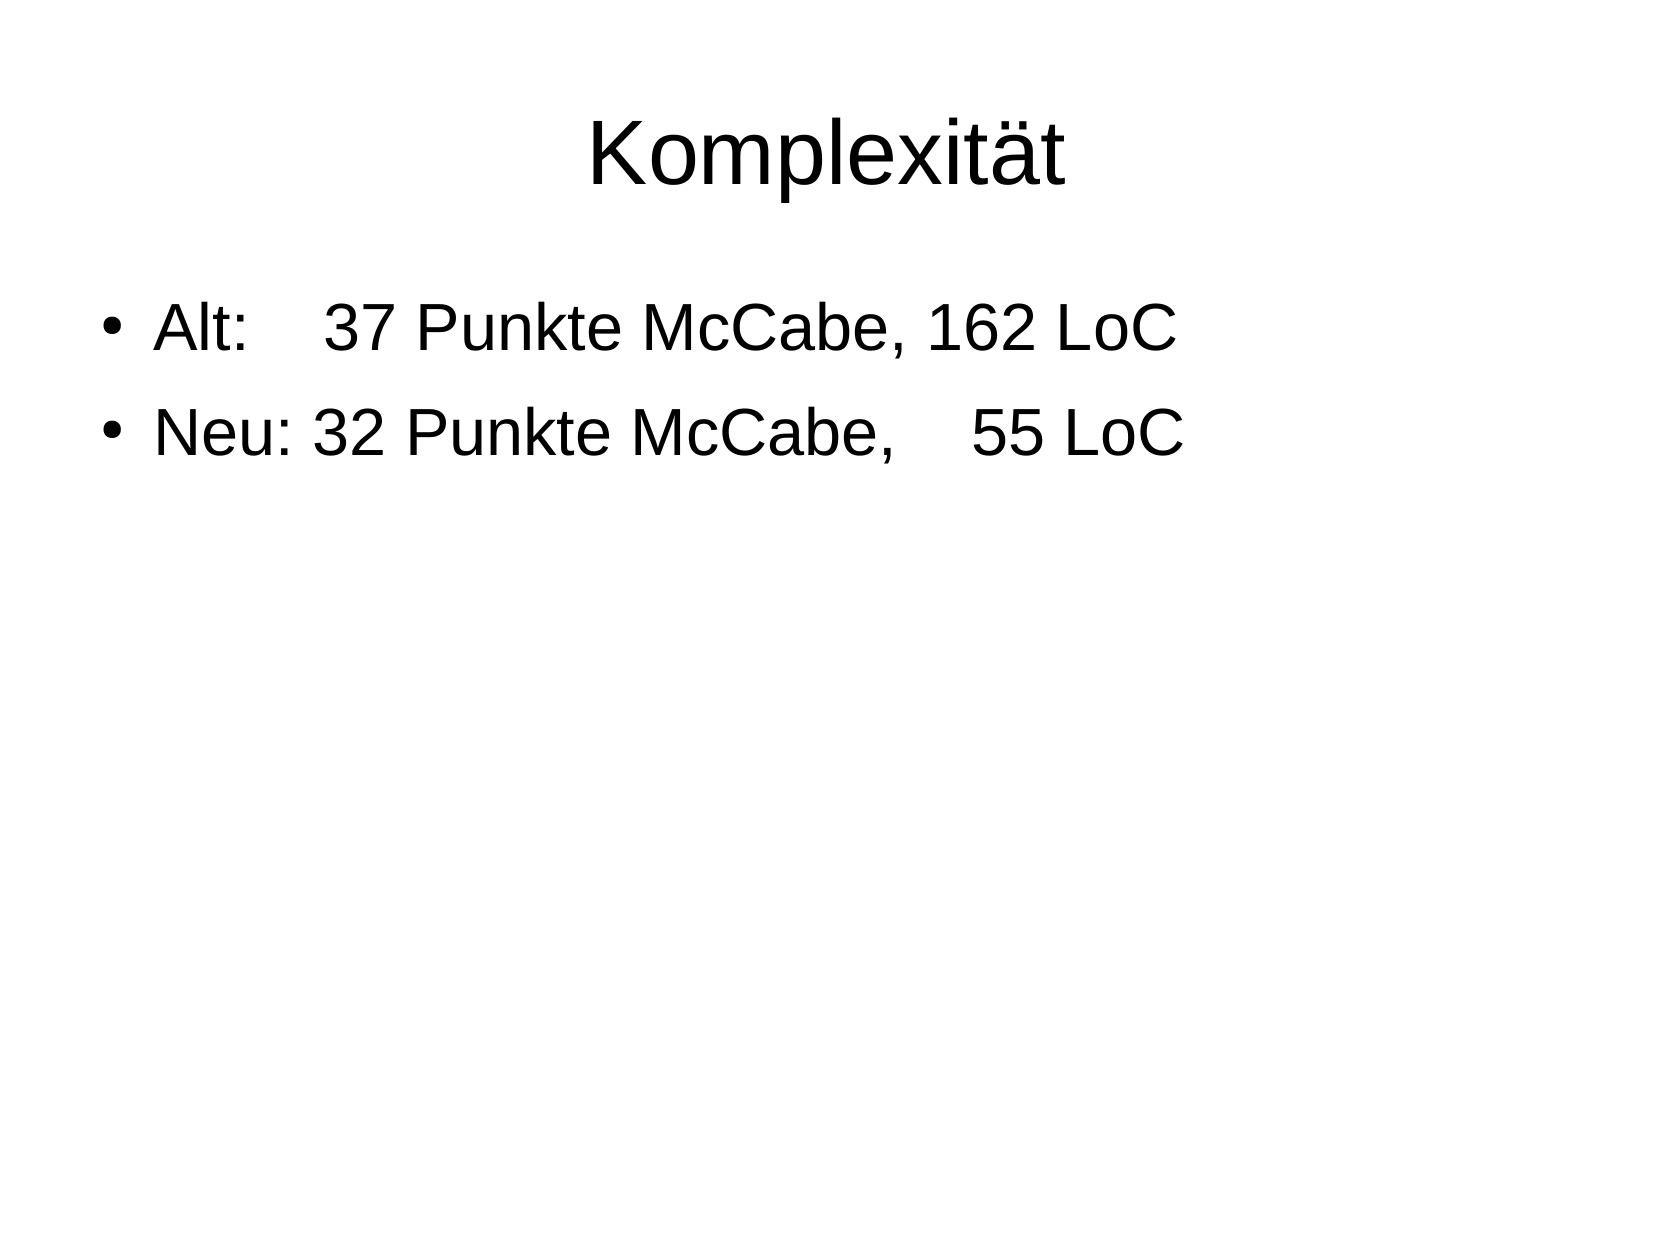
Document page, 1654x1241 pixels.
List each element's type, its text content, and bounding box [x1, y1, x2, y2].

list Alt: 37 Punkte McCabe, 162 LoC Neu: 32 Punkte McCabe, 55 LoC [82, 290, 1571, 1010]
title Komplexität [82, 49, 1571, 257]
